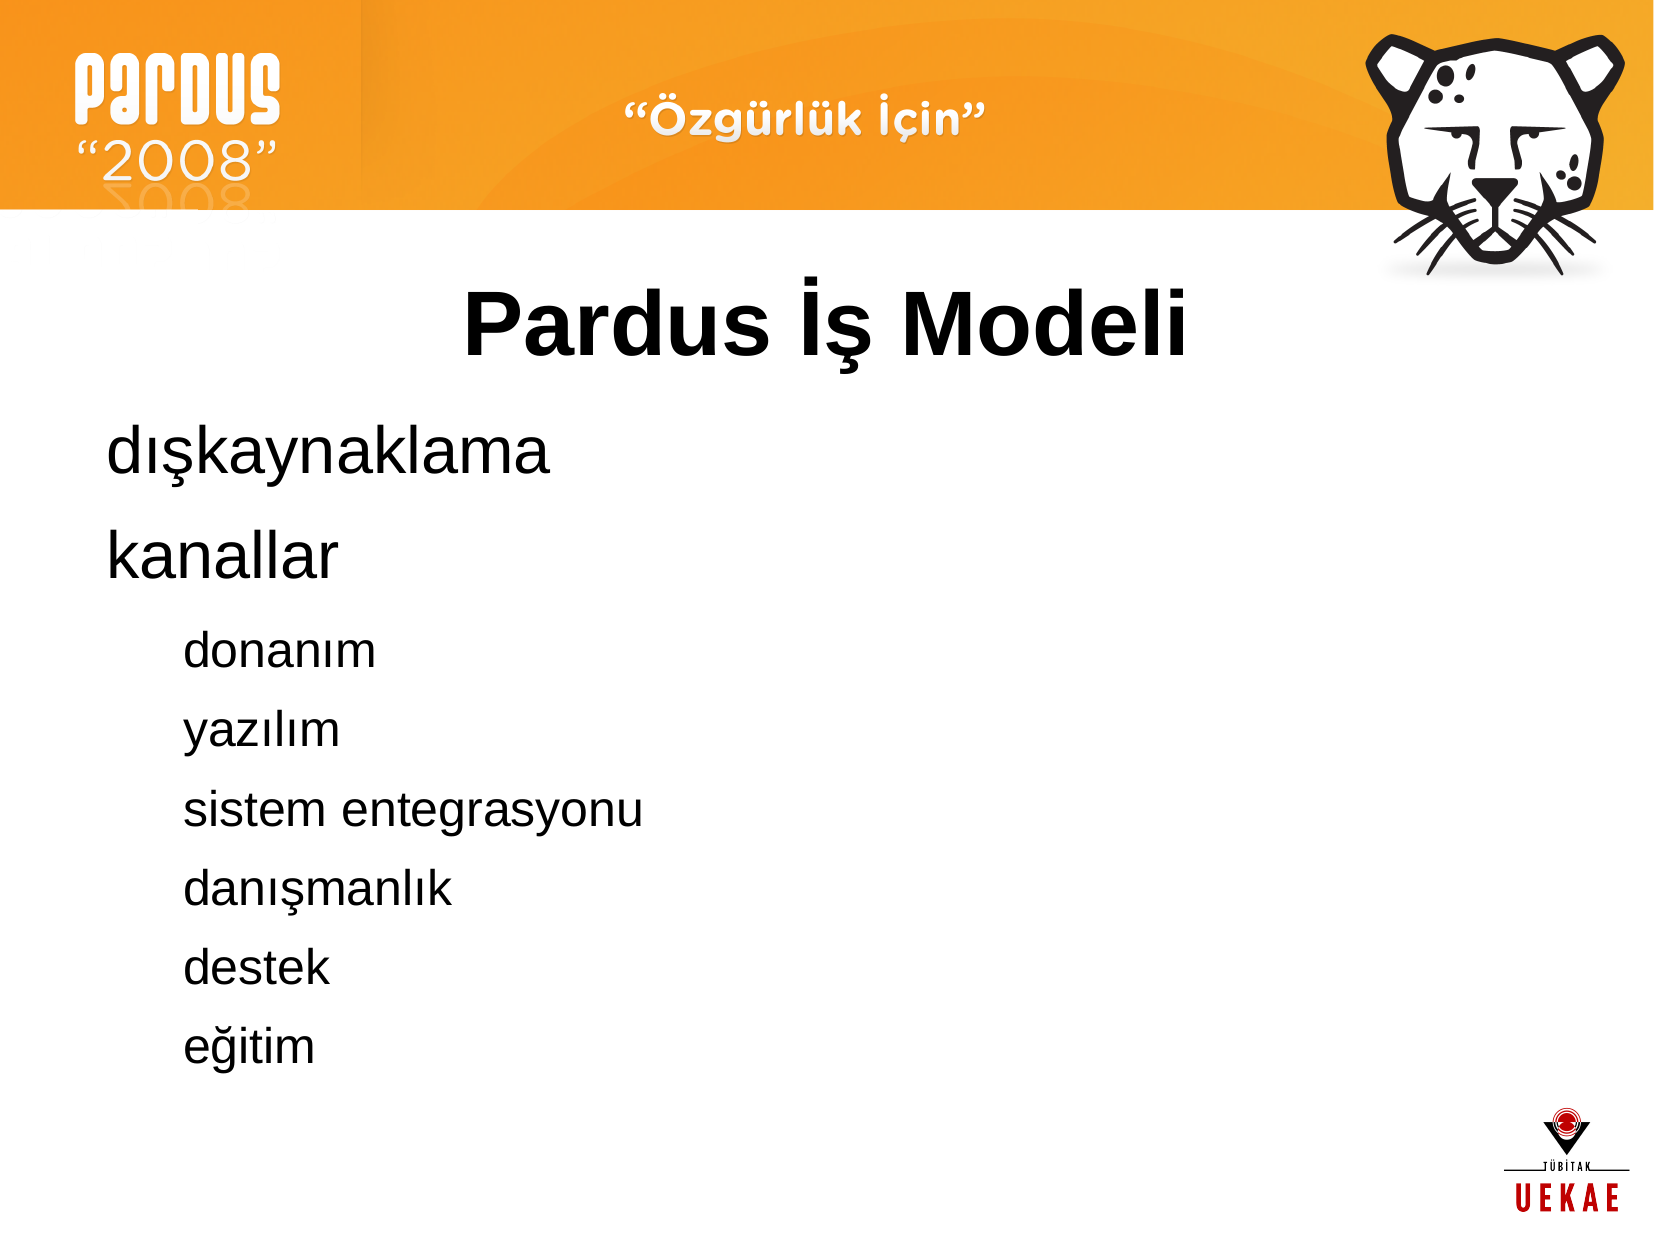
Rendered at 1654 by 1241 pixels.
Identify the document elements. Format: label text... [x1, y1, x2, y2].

picture [1500, 1104, 1634, 1215]
picture [0, 0, 1654, 293]
title Pardus İş Modeli [82, 220, 1571, 428]
list dışkaynaklama kanallar donanım yazılım sistem entegrasyonu danışmanlık destek eğitim [88, 413, 1571, 1075]
